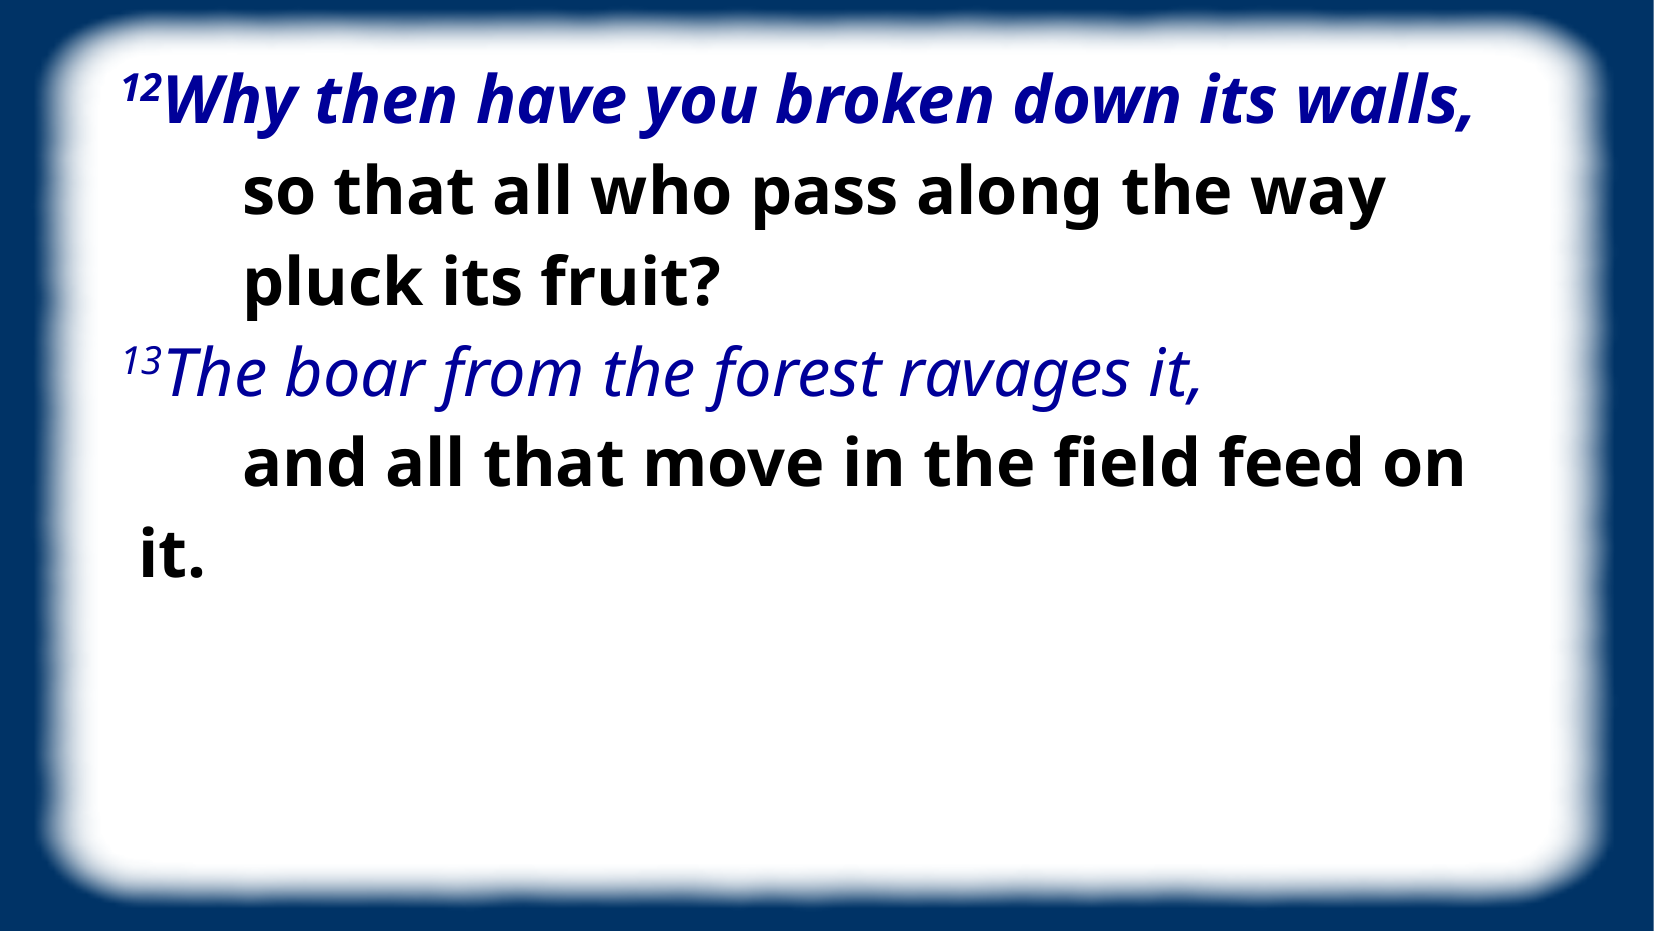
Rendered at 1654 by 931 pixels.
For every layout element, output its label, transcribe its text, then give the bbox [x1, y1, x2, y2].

picture [0, 0, 1654, 931]
text_box 12Why then have you broken down its walls, so that all who pass along the way pluck its fruit? 13The boar from the forest ravages it, and all that move in the field feed on it. [105, 45, 1546, 504]
